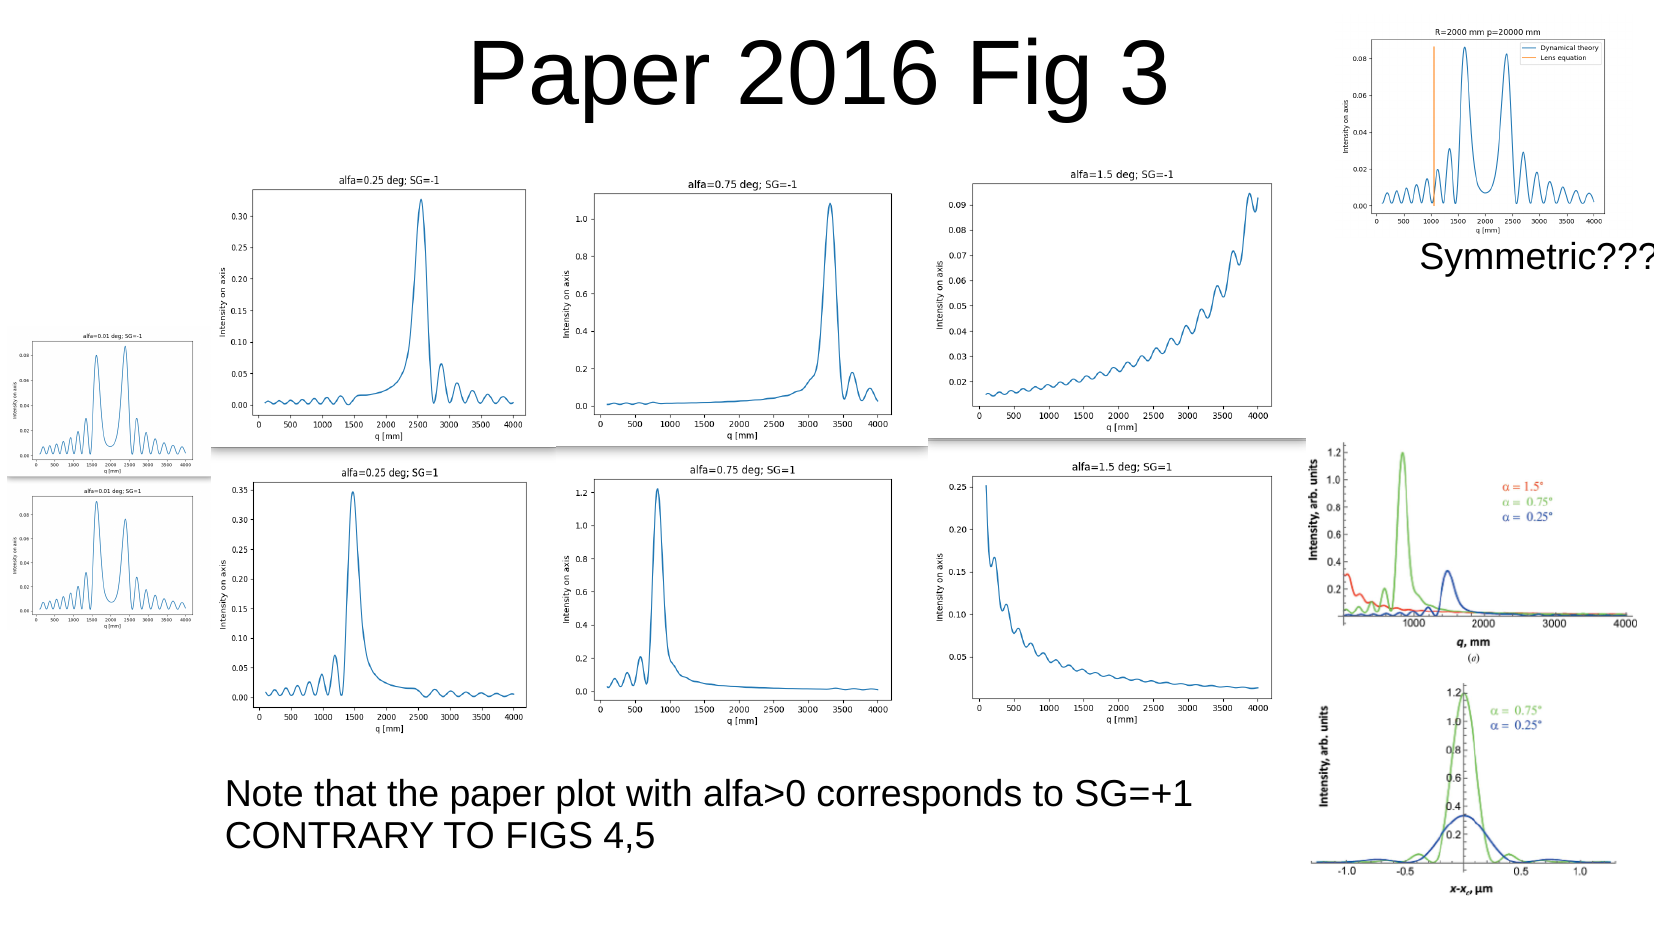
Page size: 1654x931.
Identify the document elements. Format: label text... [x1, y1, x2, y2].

picture [1335, 14, 1633, 238]
text_box Note that the paper plot with alfa>0 corresponds to SG=+1 CONTRARY TO FIGS 4,5 [210, 765, 1209, 864]
title Paper 2016 Fig 3 [75, 0, 1564, 151]
text_box Symmetric???? [1404, 228, 1606, 327]
picture [7, 149, 1645, 896]
